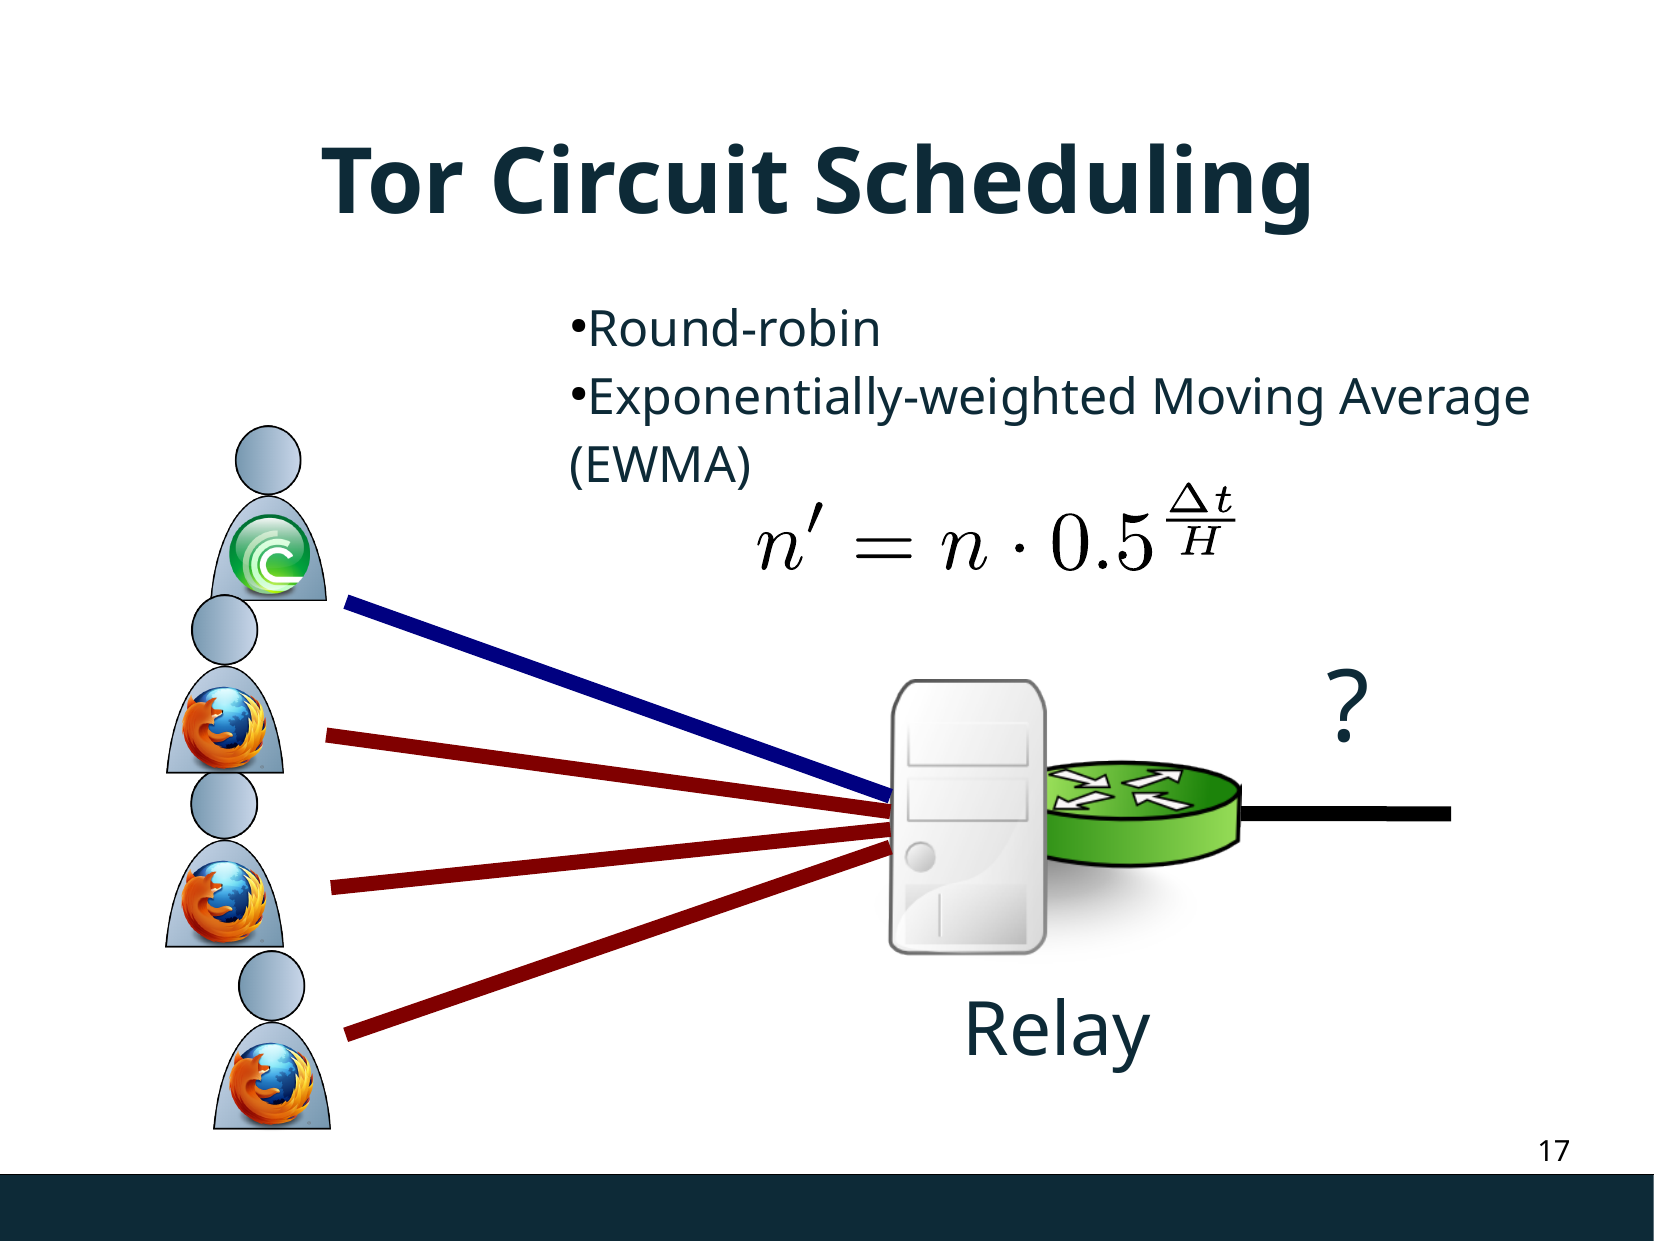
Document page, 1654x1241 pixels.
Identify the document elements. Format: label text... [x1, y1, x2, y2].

title Tor Circuit Scheduling [86, 74, 1575, 282]
picture [757, 482, 1236, 571]
picture [872, 679, 1242, 964]
text_box Round-robin Exponentially-weighted Moving Average (EWMA) [555, 285, 1621, 473]
picture [165, 425, 331, 1133]
text_box ? [1311, 627, 1375, 757]
